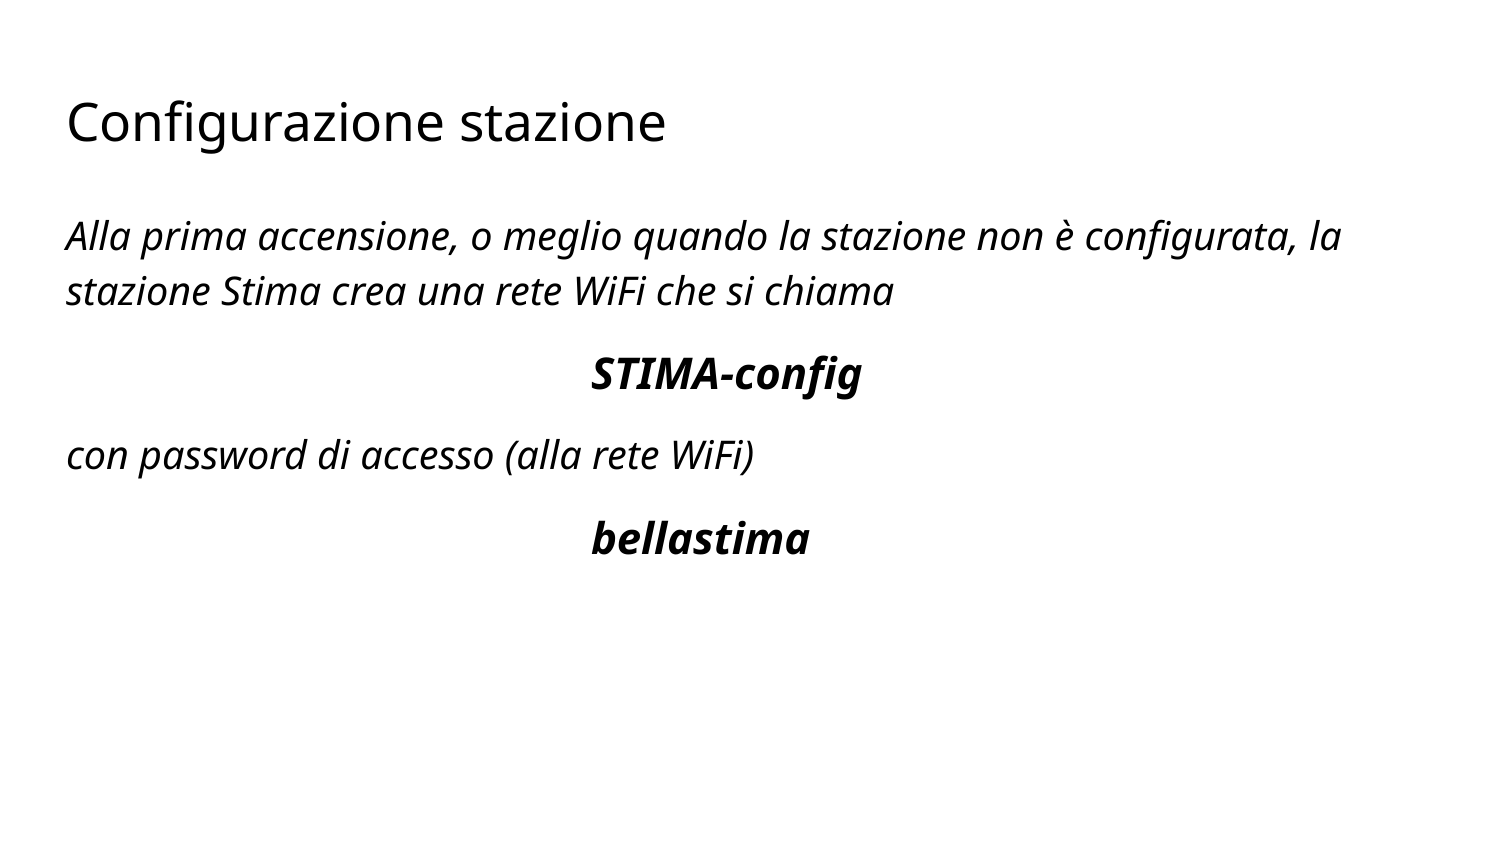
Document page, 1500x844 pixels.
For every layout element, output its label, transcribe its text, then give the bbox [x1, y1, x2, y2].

list Alla prima accensione, o meglio quando la stazione non è configurata, la stazione Stima crea una rete WiFi che si chiama STIMA-config con password di accesso (alla rete WiFi) bellastima [51, 189, 1449, 750]
title Configurazione stazione [51, 72, 1449, 167]
